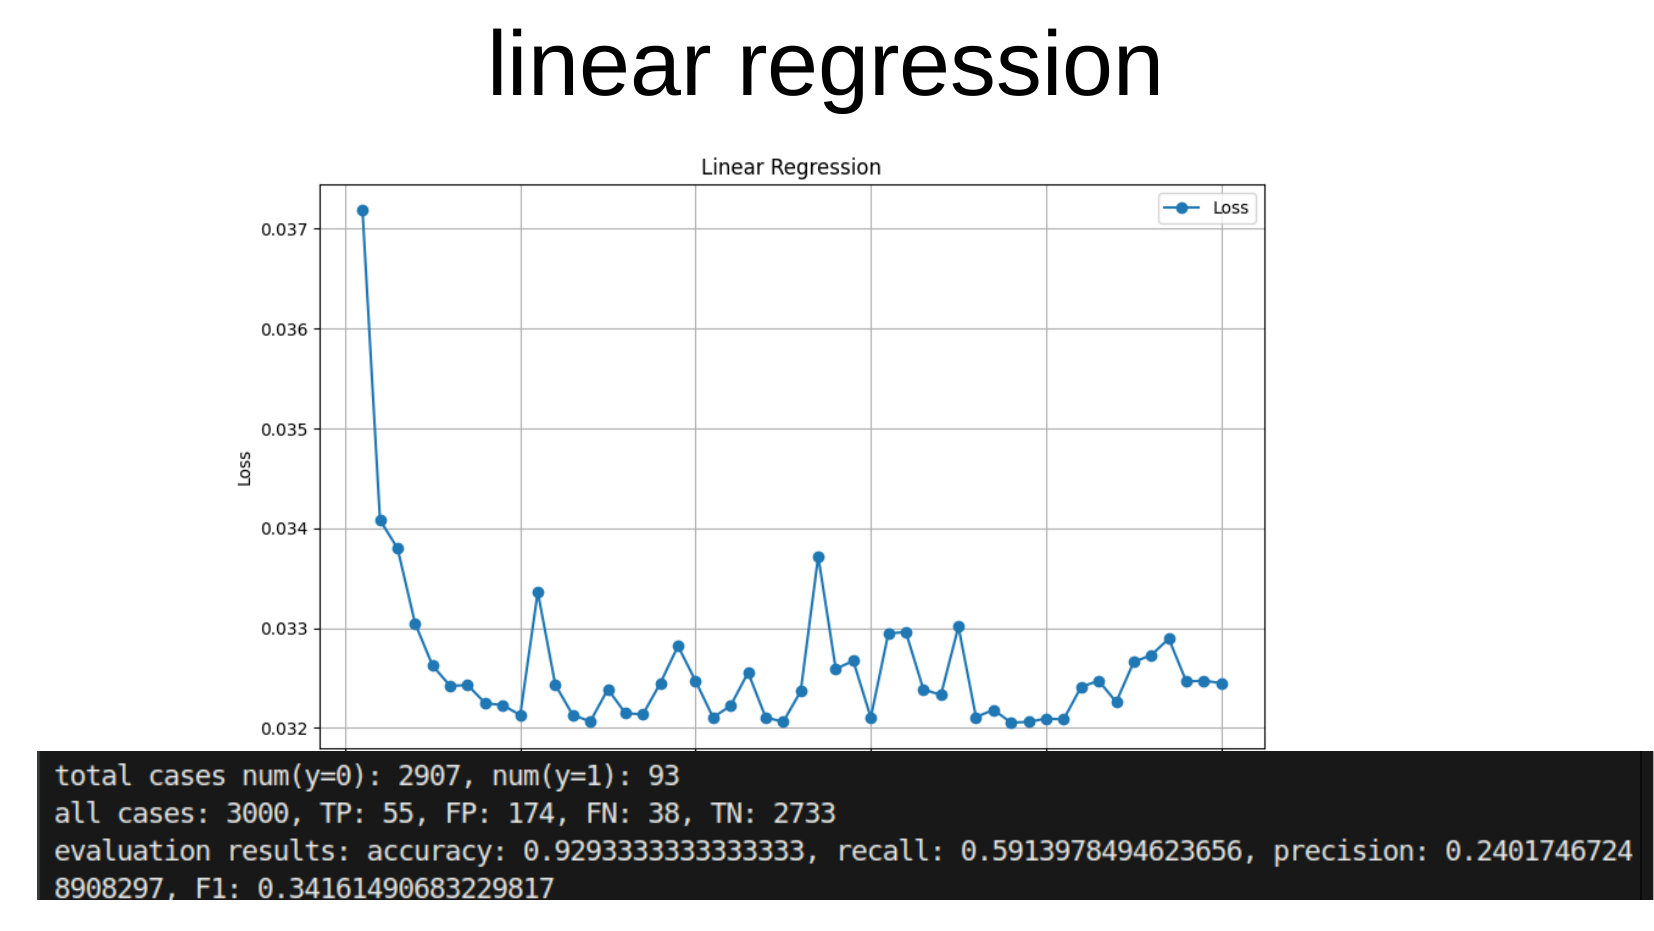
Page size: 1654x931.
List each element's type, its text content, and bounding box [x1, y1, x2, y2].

title linear regression - [82, 12, 1571, 218]
picture [37, 149, 1654, 901]
